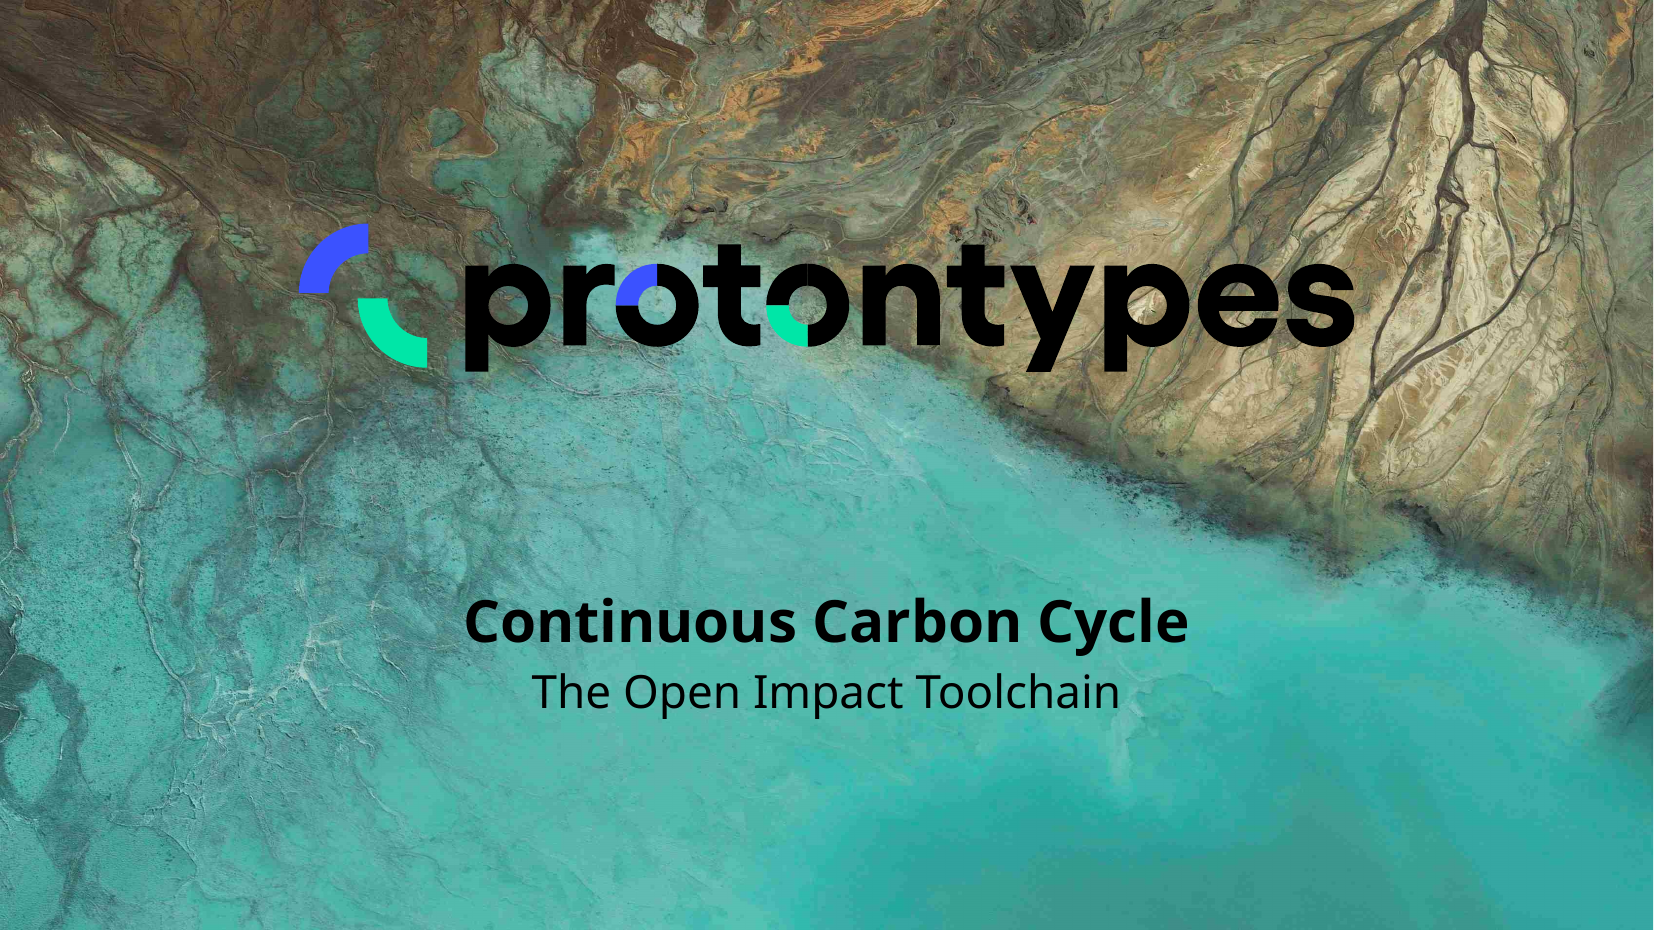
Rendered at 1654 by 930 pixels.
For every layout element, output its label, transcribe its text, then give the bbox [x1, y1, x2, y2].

title Continuous Carbon Cycle The Open Impact Toolchain [82, 492, 1571, 811]
picture [0, 0, 1654, 930]
